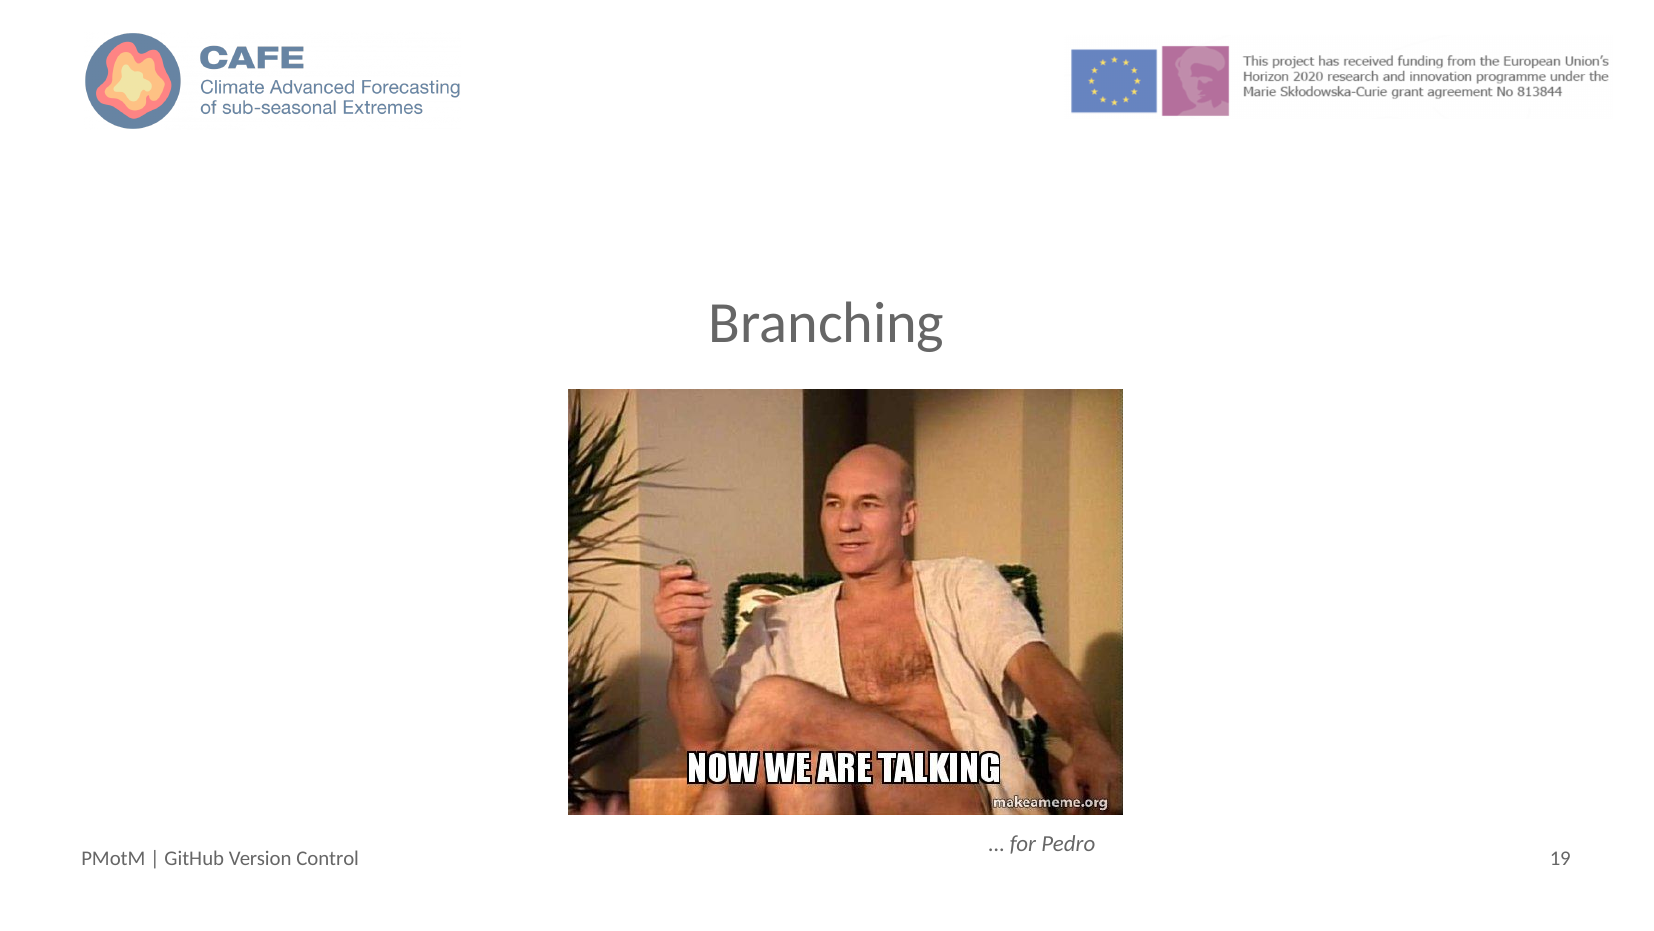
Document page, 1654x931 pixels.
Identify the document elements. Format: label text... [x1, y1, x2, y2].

subtitle Branching [82, 183, 1571, 473]
picture [568, 389, 1123, 815]
text_box … for Pedro [578, 826, 1111, 865]
